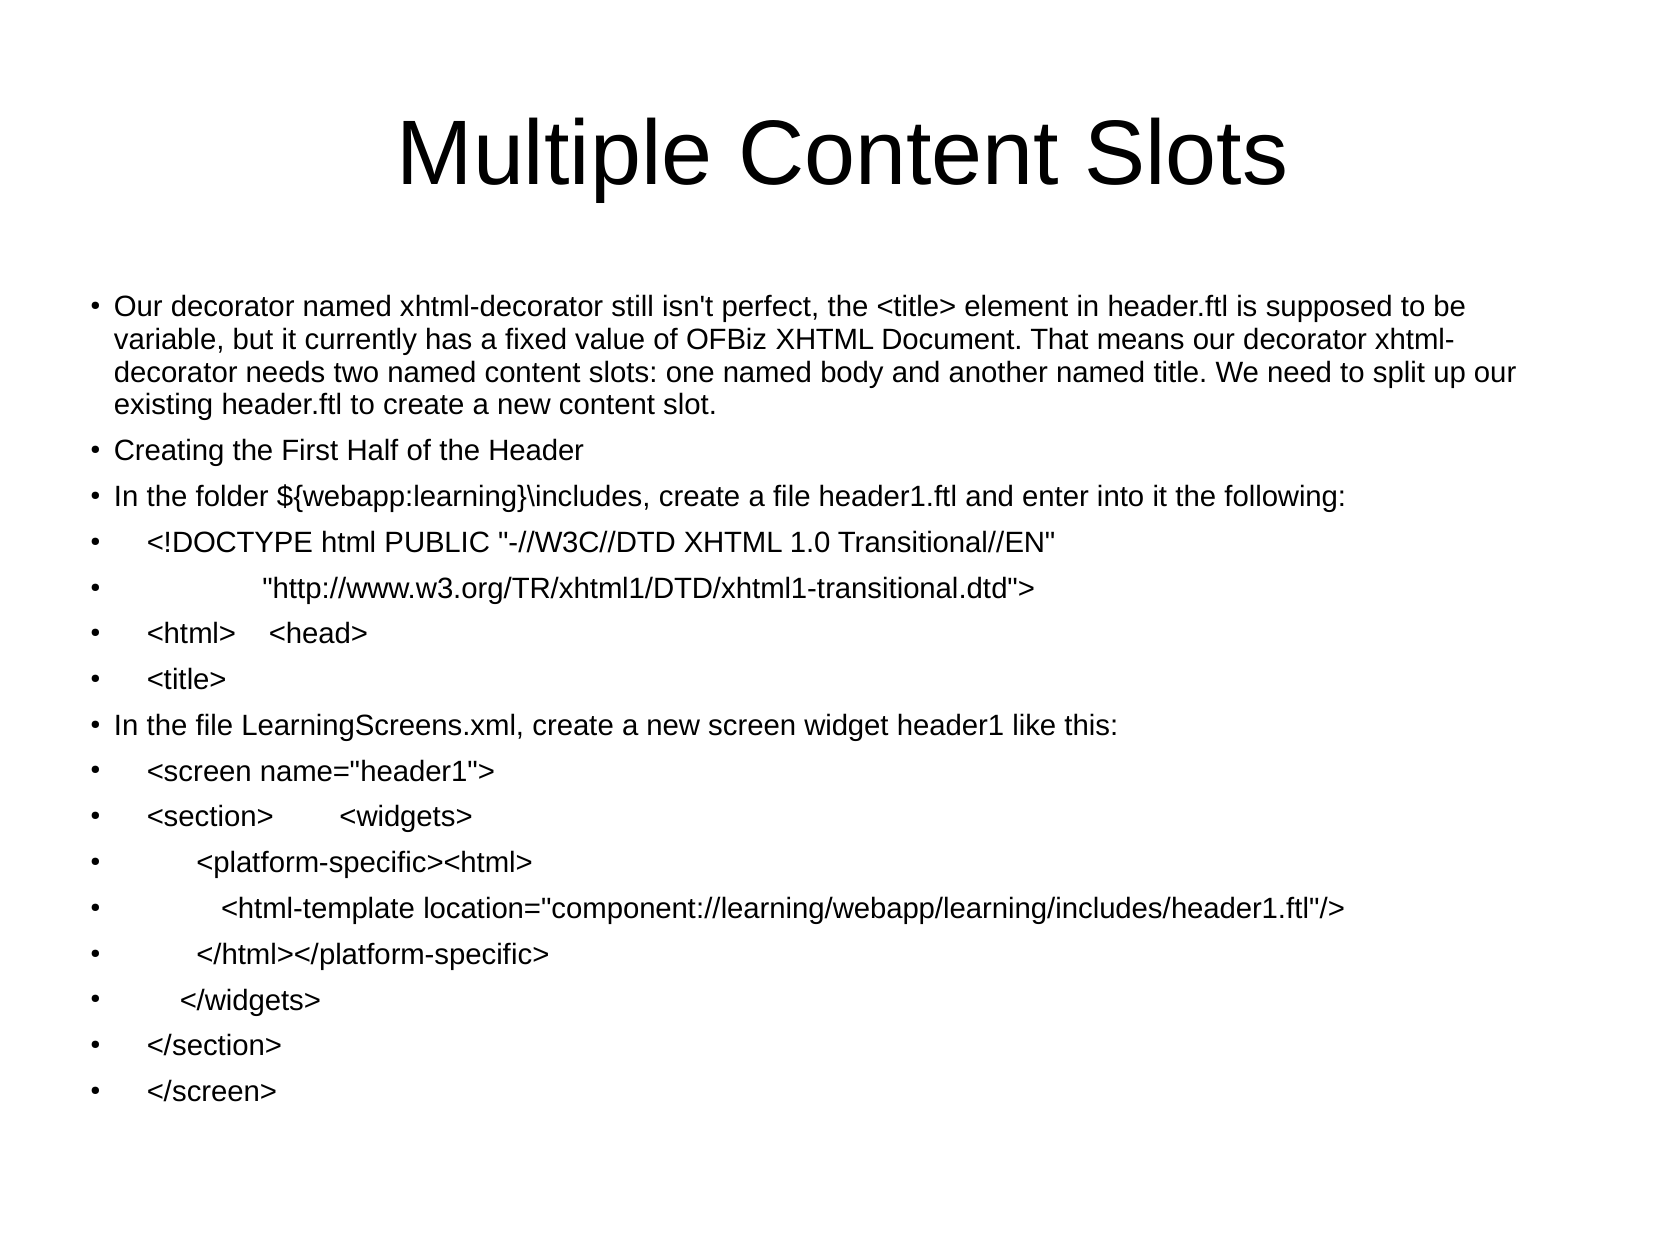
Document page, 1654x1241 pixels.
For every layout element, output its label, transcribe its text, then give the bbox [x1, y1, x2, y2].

list Our decorator named xhtml-decorator still isn't perfect, the <title> element in header.ftl is supposed to be variable, but it currently has a fixed value of OFBiz XHTML Document. That means our decorator xhtml-decorator needs two named content slots: one named body and another named title. We need to split up our existing header.ftl to create a new content slot. Creating the First Half of the Header In the folder ${webapp:learning}\includes, create a file header1.ftl and enter into it the following: <!DOCTYPE html PUBLIC "-//W3C//DTD XHTML 1.0 Transitional//EN" "http://www.w3.org/TR/xhtml1/DTD/xhtml1-transitional.dtd"> <html> <head> <title> In the file LearningScreens.xml, create a new screen widget header1 like this: <screen name="header1"> <section> <widgets> <platform-specific><html> <html-template location="component://learning/webapp/learning/includes/header1.ftl"/> </html></platform-specific> </widgets> </section> </screen> [82, 290, 1571, 1109]
title Multiple Content Slots [82, 56, 1571, 250]
